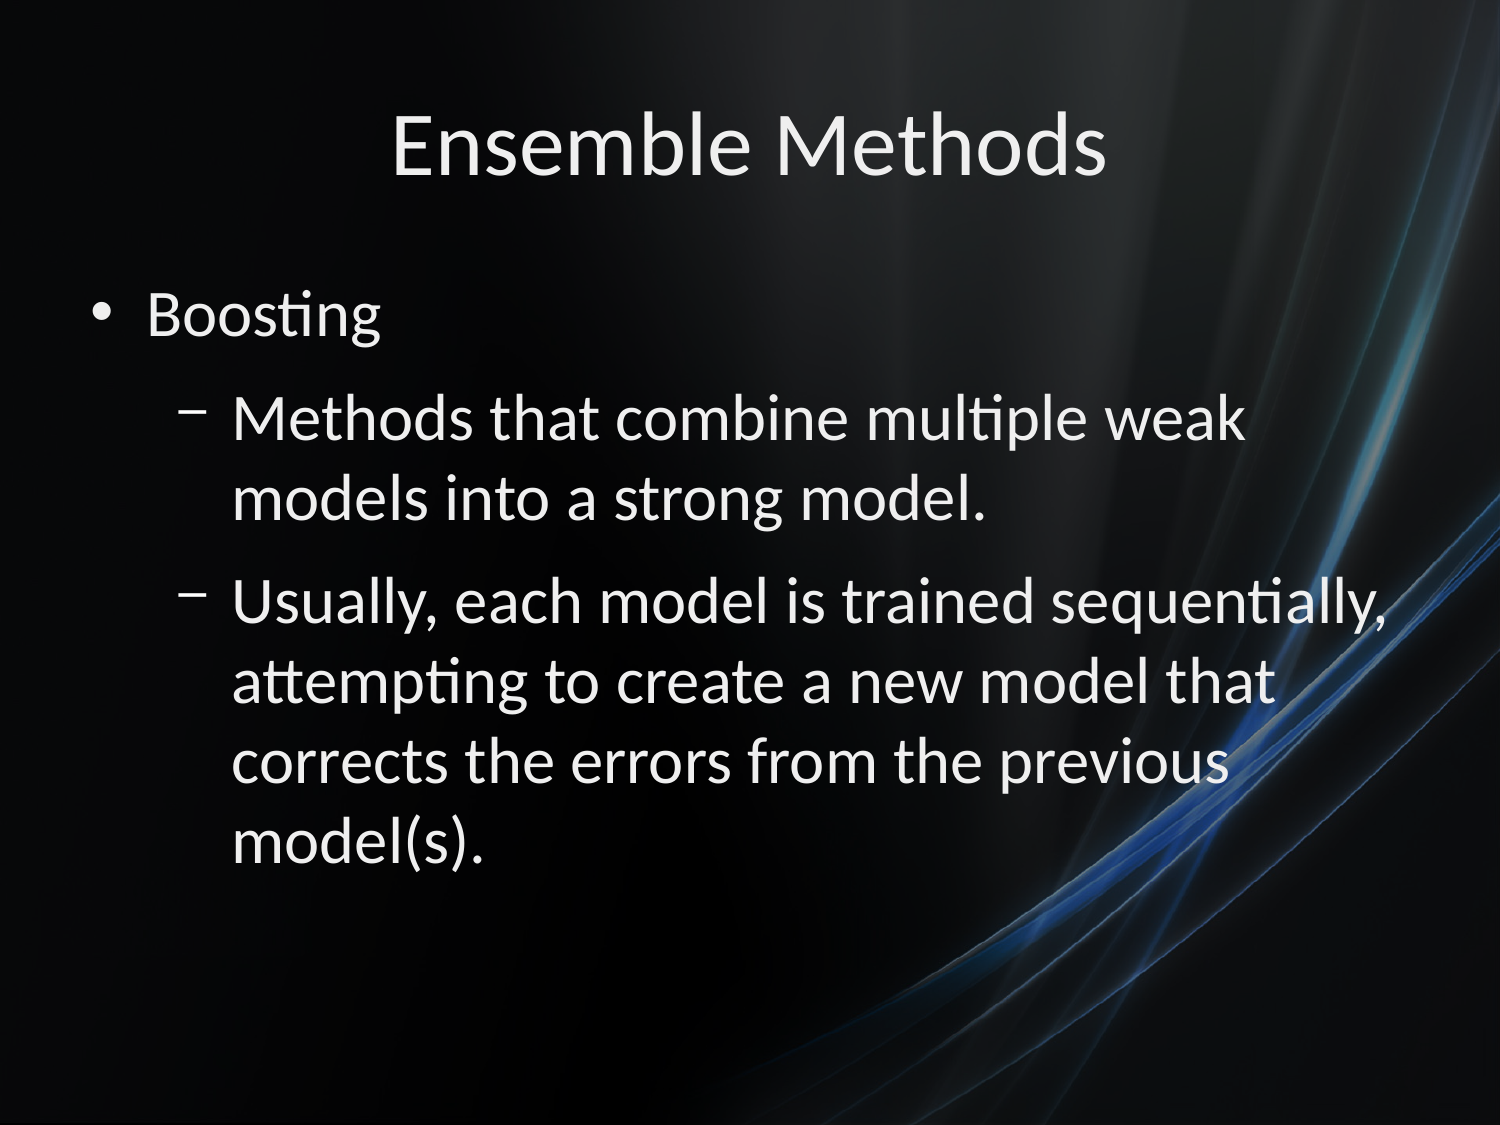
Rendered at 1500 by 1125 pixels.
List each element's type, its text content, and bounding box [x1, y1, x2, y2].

title Ensemble Methods [75, 45, 1425, 233]
list Boosting Methods that combine multiple weak models into a strong model. Usually, each model is trained sequentially, attempting to create a new model that corrects the errors from the previous model(s). [75, 262, 1425, 1005]
picture [0, 0, 1500, 1125]
